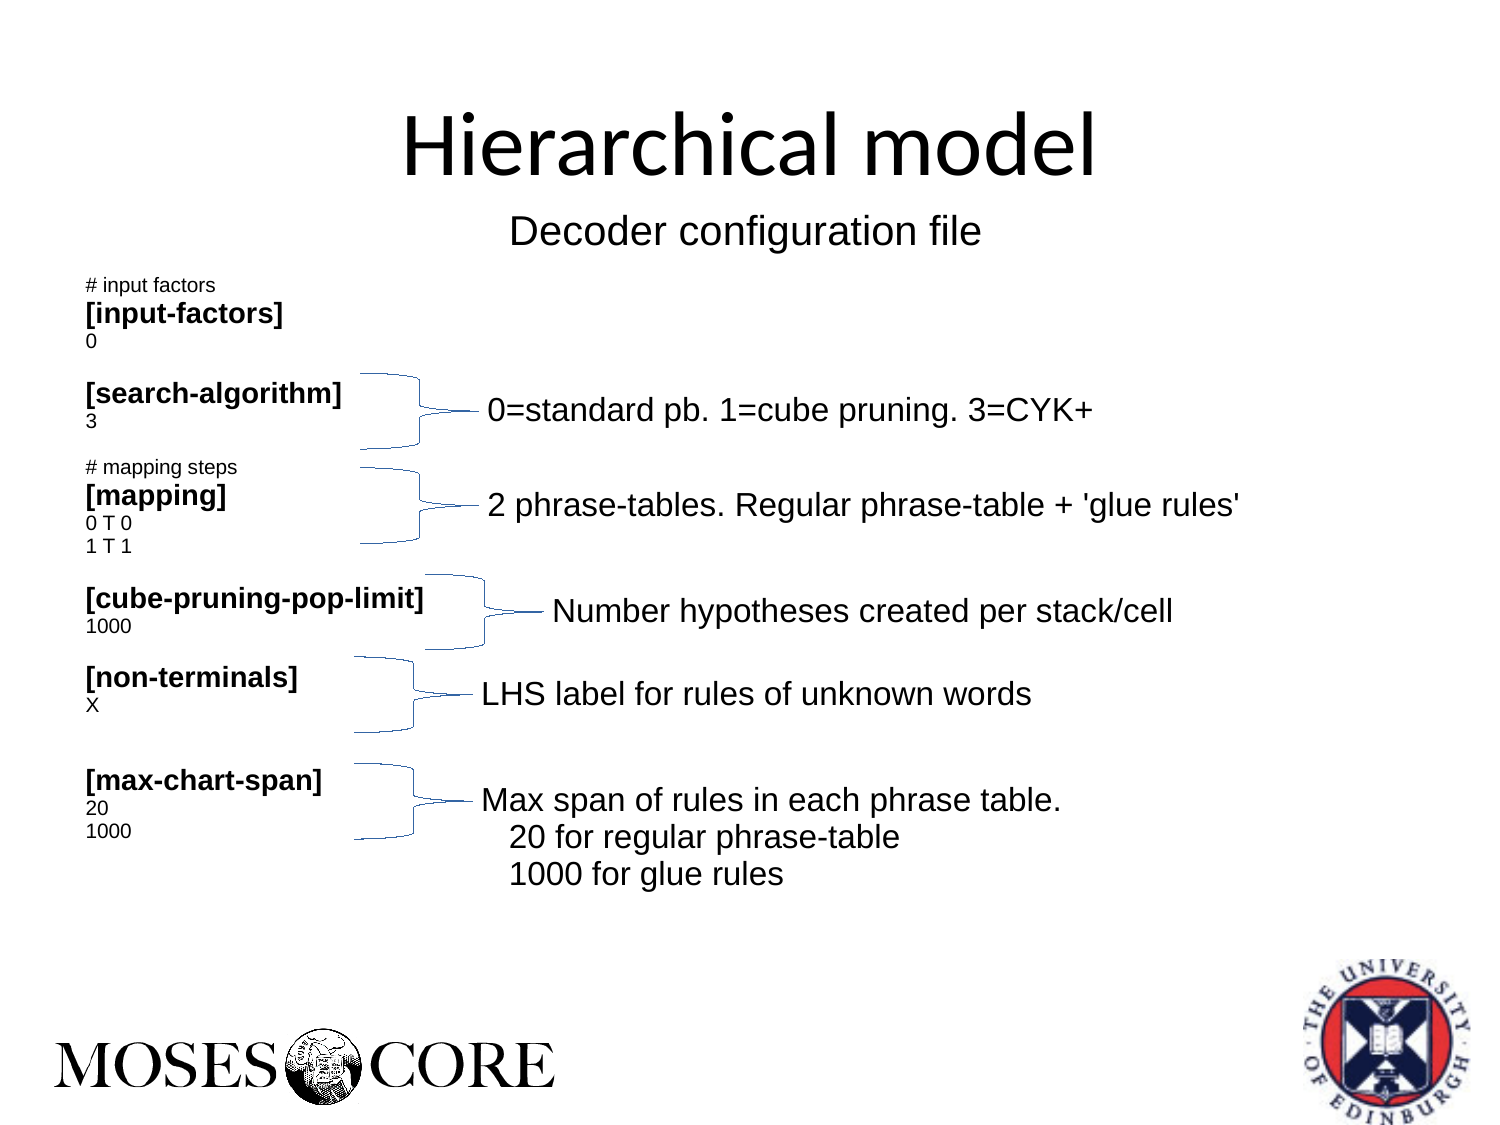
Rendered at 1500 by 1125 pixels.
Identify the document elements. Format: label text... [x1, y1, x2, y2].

text_box Number hypotheses created per stack/cell [537, 584, 1341, 638]
picture [1303, 959, 1475, 1125]
text_box # input factors [input-factors] 0 [search-algorithm] 3 # mapping steps [mapping] 0 T 0 1 T 1 [cube-pruning-pop-limit] 1000 [non-terminals] X [max-chart-span] 20 1000 [70, 266, 922, 922]
title Hierarchical model [75, 45, 1426, 233]
picture [53, 1025, 555, 1108]
text_box 0=standard pb. 1=cube pruning. 3=CYK+ [472, 384, 1152, 437]
text_box 2 phrase-tables. Regular phrase-table + 'glue rules' [472, 478, 1276, 531]
text_box Decoder configuration file [437, 200, 1055, 263]
text_box Max span of rules in each phrase table. 20 for regular phrase-table 1000 for glue rules [466, 774, 1270, 902]
text_box LHS label for rules of unknown words [466, 667, 1270, 721]
